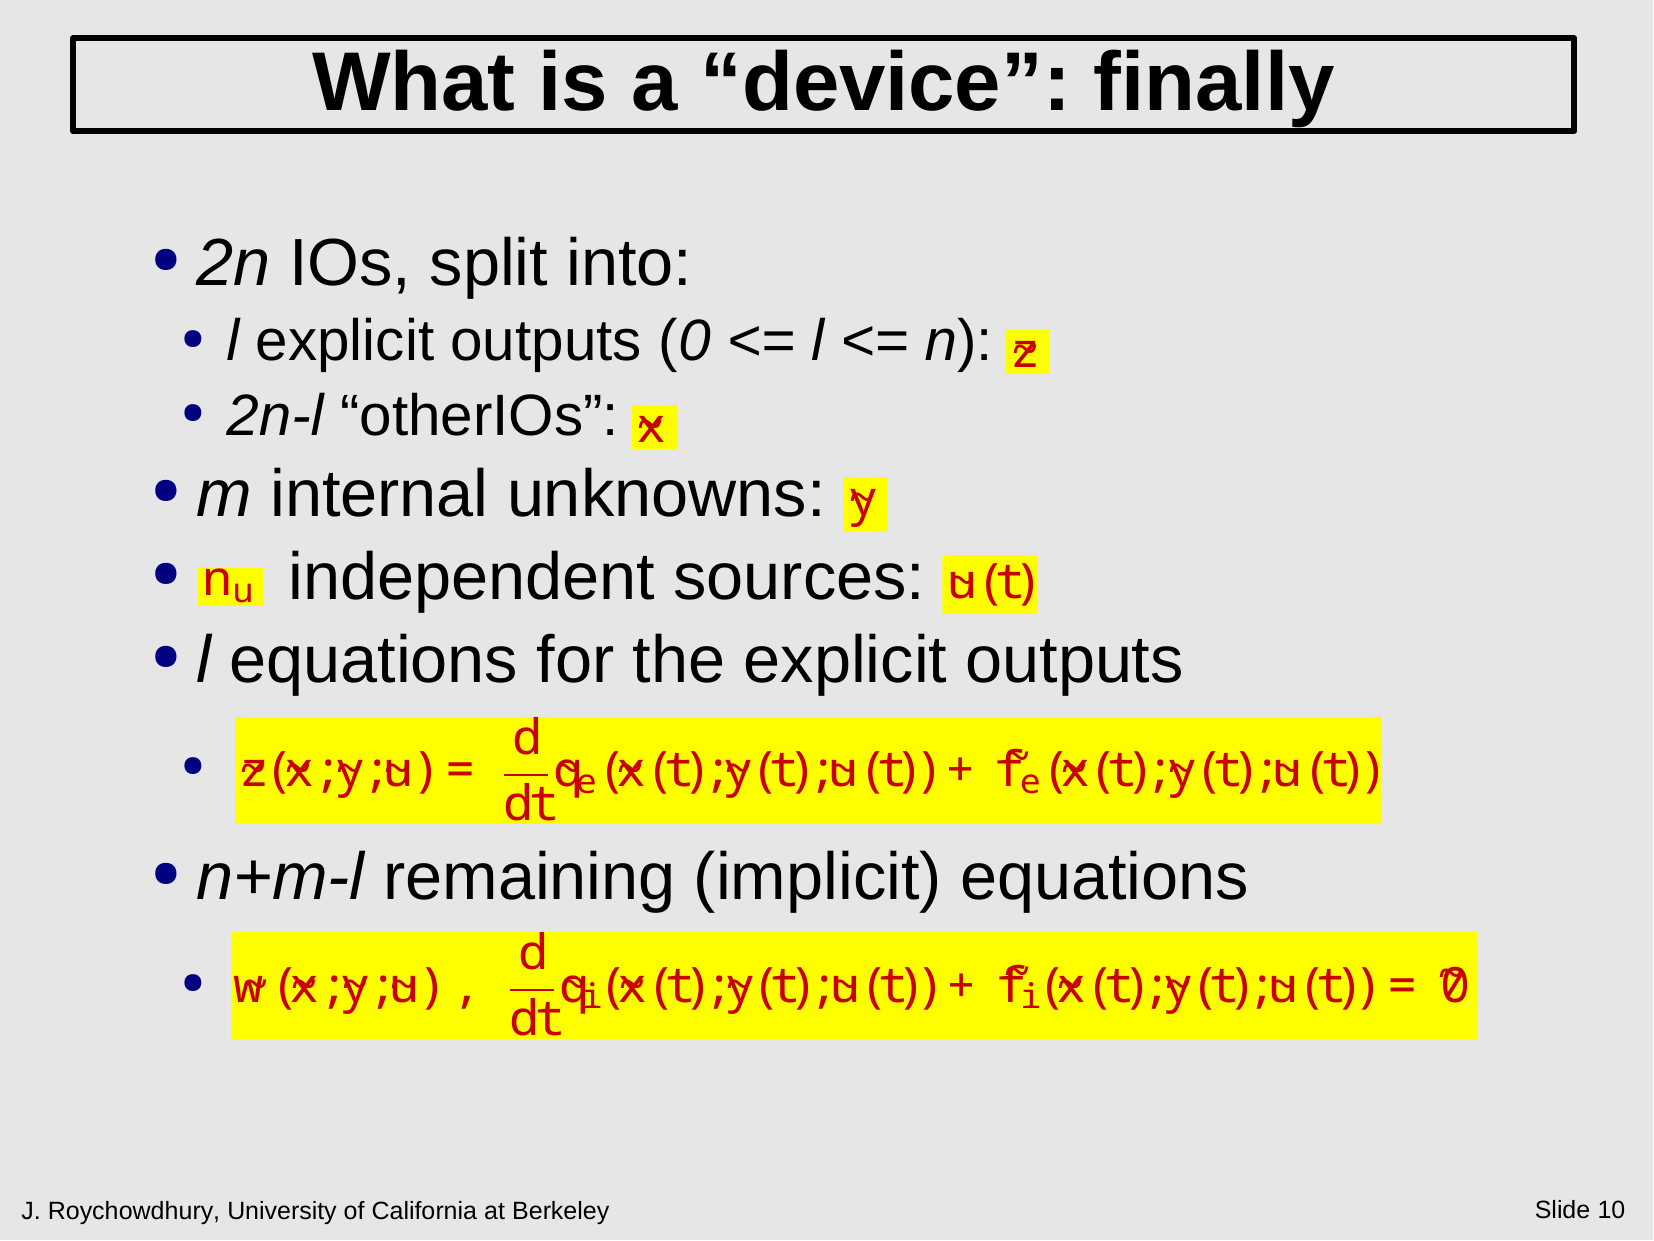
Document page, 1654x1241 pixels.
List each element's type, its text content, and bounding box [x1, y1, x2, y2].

picture [843, 477, 889, 531]
list 2n IOs, split into: l explicit outputs (0 <= l <= n): 2n-l “otherIOs”: m internal unknowns: independent sources: l equations for the explicit outputs n+m-l remaining (implicit) equations [121, 230, 1534, 1126]
picture [197, 567, 263, 607]
picture [1005, 329, 1051, 374]
picture [230, 931, 1477, 1040]
title What is a “device”: finally [73, 38, 1575, 132]
picture [234, 716, 1382, 824]
picture [942, 555, 1038, 614]
picture [631, 404, 678, 449]
